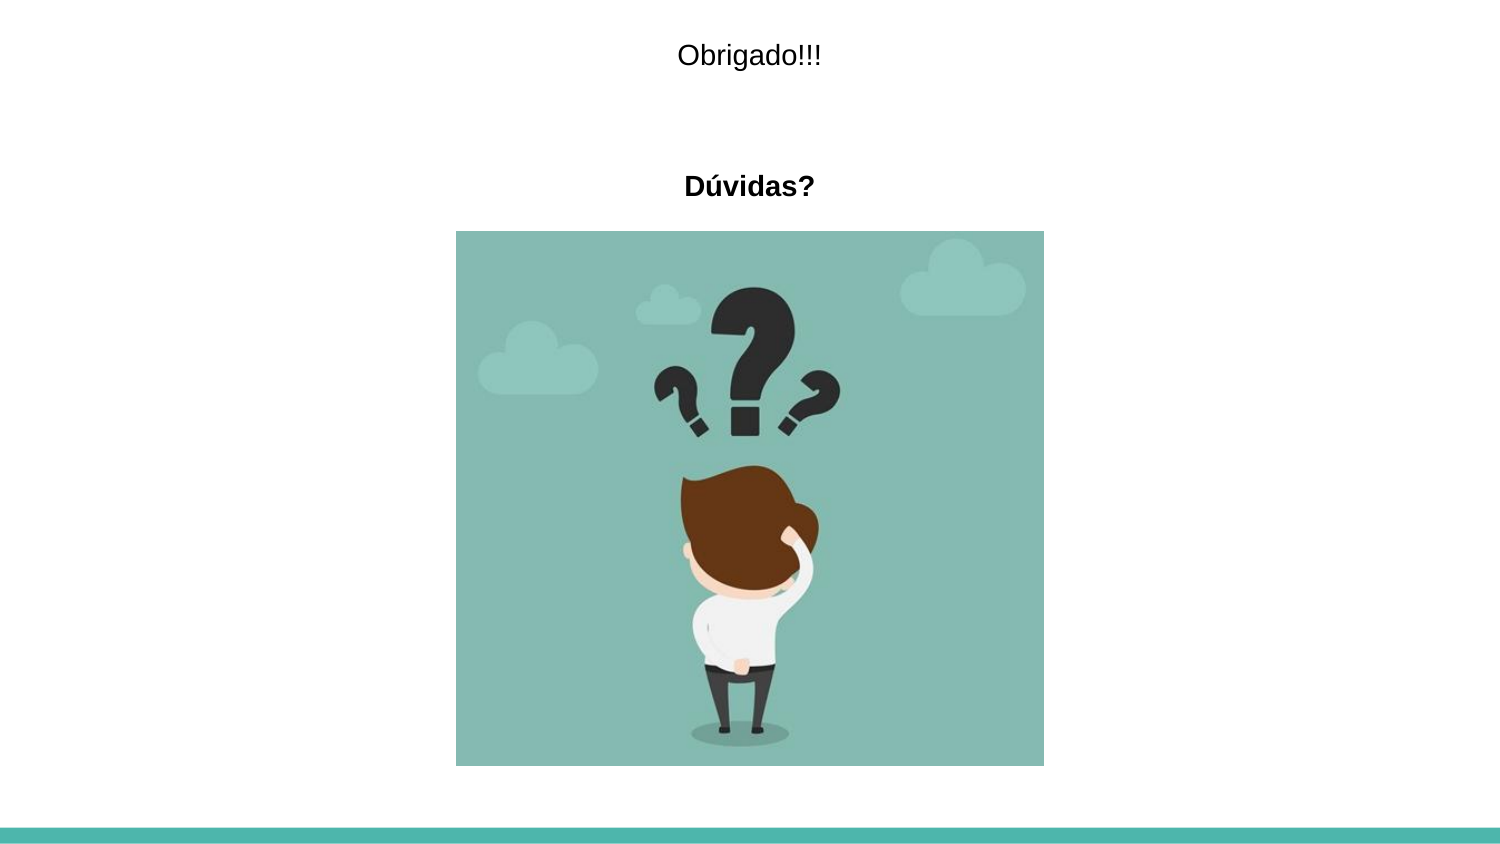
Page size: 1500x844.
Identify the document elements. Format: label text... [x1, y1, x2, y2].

list Dúvidas? [51, 152, 1449, 750]
picture [456, 231, 1044, 766]
title Obrigado!!! [51, 20, 1449, 137]
